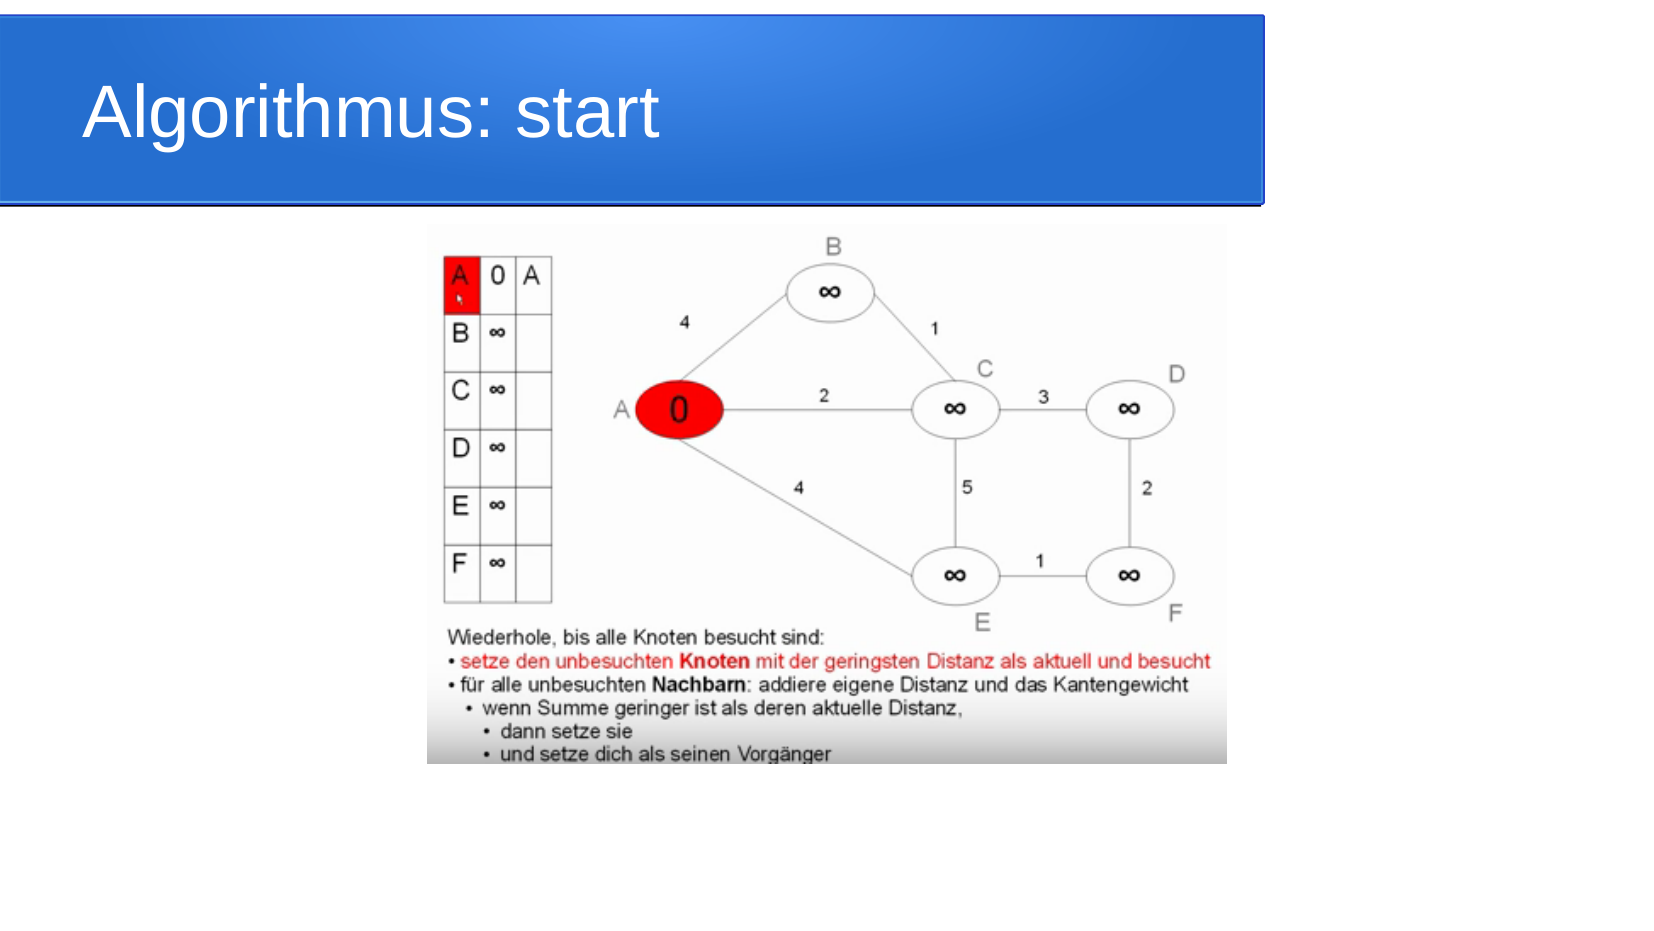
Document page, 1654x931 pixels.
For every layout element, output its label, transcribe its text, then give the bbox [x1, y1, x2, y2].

title Algorithmus: start [82, 35, 1235, 189]
picture [427, 224, 1227, 764]
